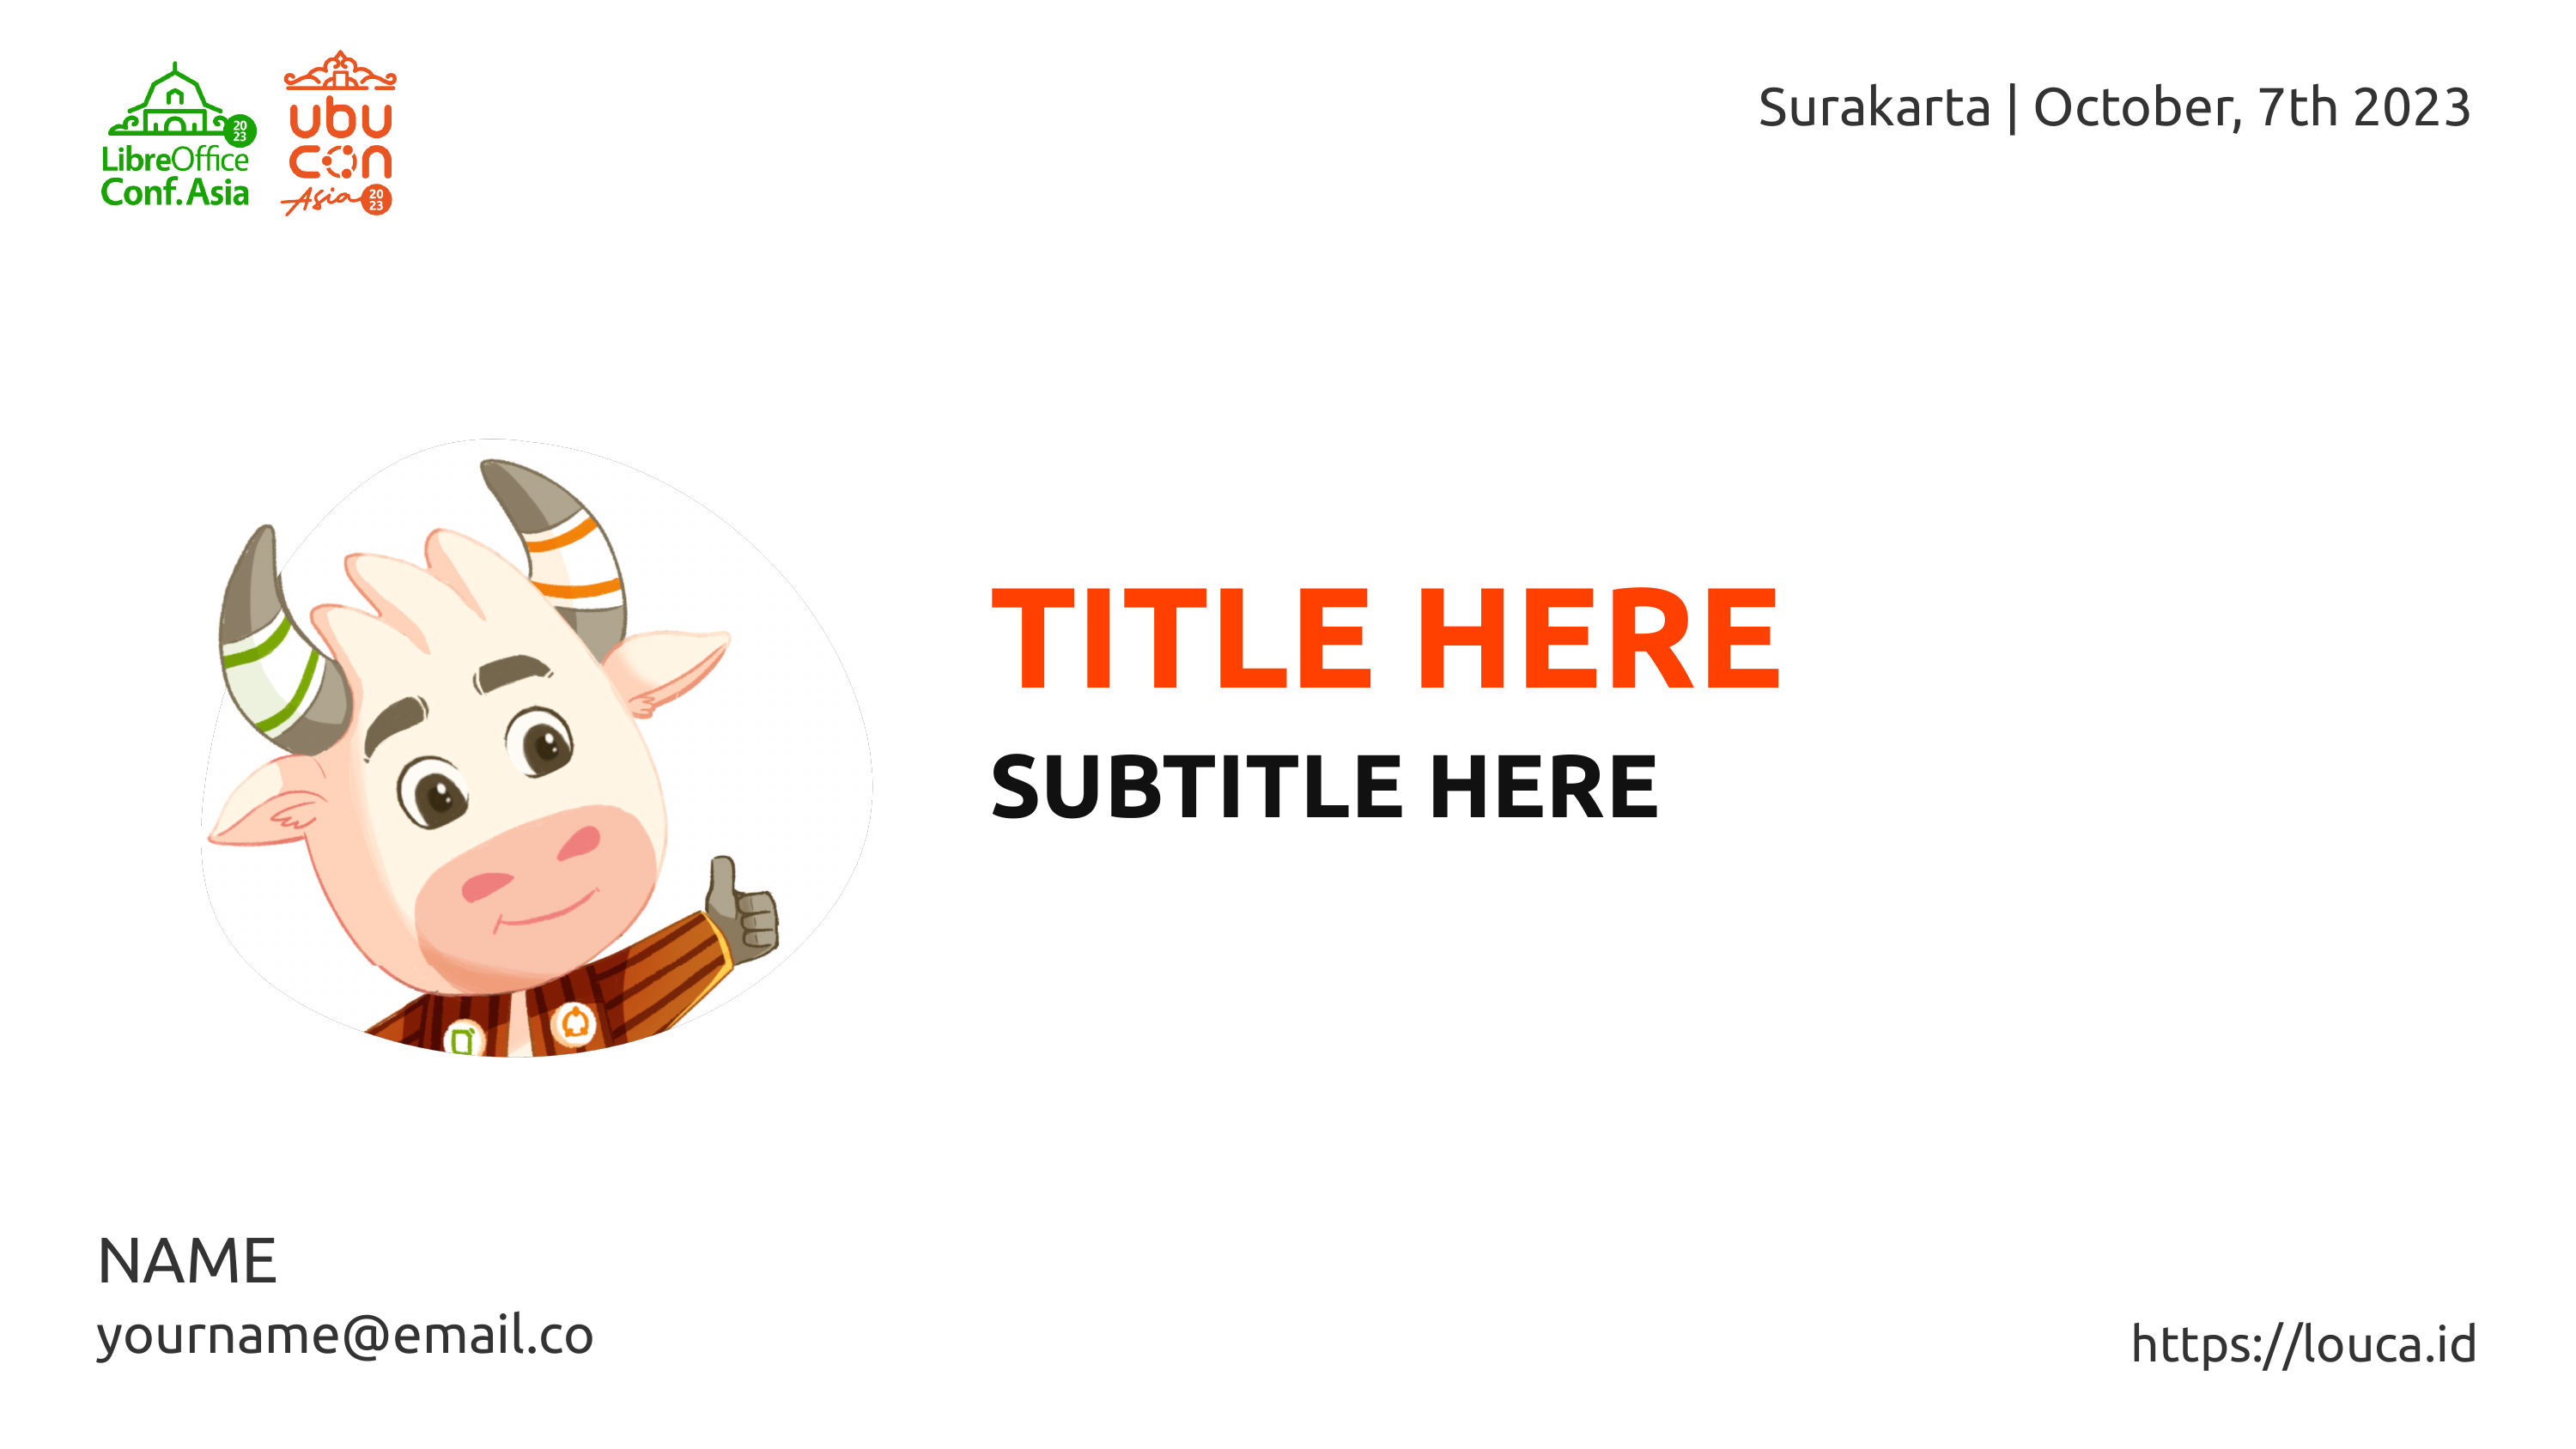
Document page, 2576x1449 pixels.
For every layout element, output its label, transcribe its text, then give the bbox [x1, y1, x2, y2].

text_box TITLE HERE [989, 555, 2576, 734]
text_box SUBTITLE HERE [989, 734, 2576, 888]
picture [150, 348, 934, 1132]
text_box https://louca.id [1674, 1288, 2480, 1398]
text_box Surakarta | October, 7th 2023 [929, 51, 2475, 161]
text_box yourname@email.co [96, 1269, 1122, 1398]
text_box NAME [96, 1197, 1333, 1320]
picture [101, 50, 397, 216]
